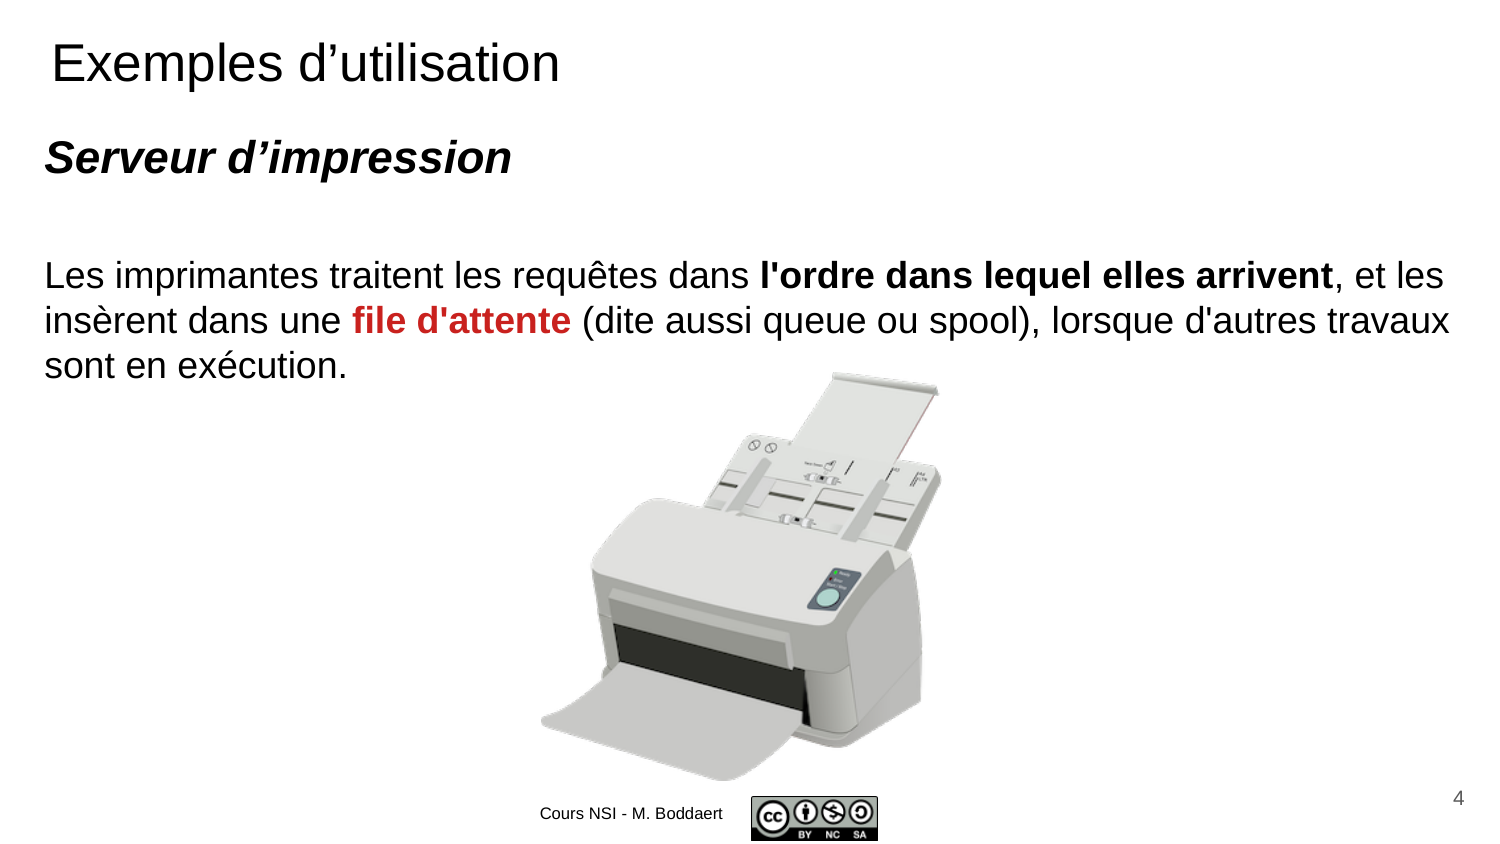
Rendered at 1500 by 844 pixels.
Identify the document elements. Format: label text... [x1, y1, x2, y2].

slide_number <numéro> [1389, 764, 1480, 830]
title Exemples d’utilisation [51, 13, 1449, 108]
text_box Serveur d’impression Les imprimantes traitent les requêtes dans l'ordre dans lequel elles arrivent, et les insèrent dans une file d'attente (dite aussi queue ou spool), lorsque d'autres travaux sont en exécution. [29, 120, 1477, 355]
picture [751, 796, 878, 841]
picture [541, 372, 963, 781]
